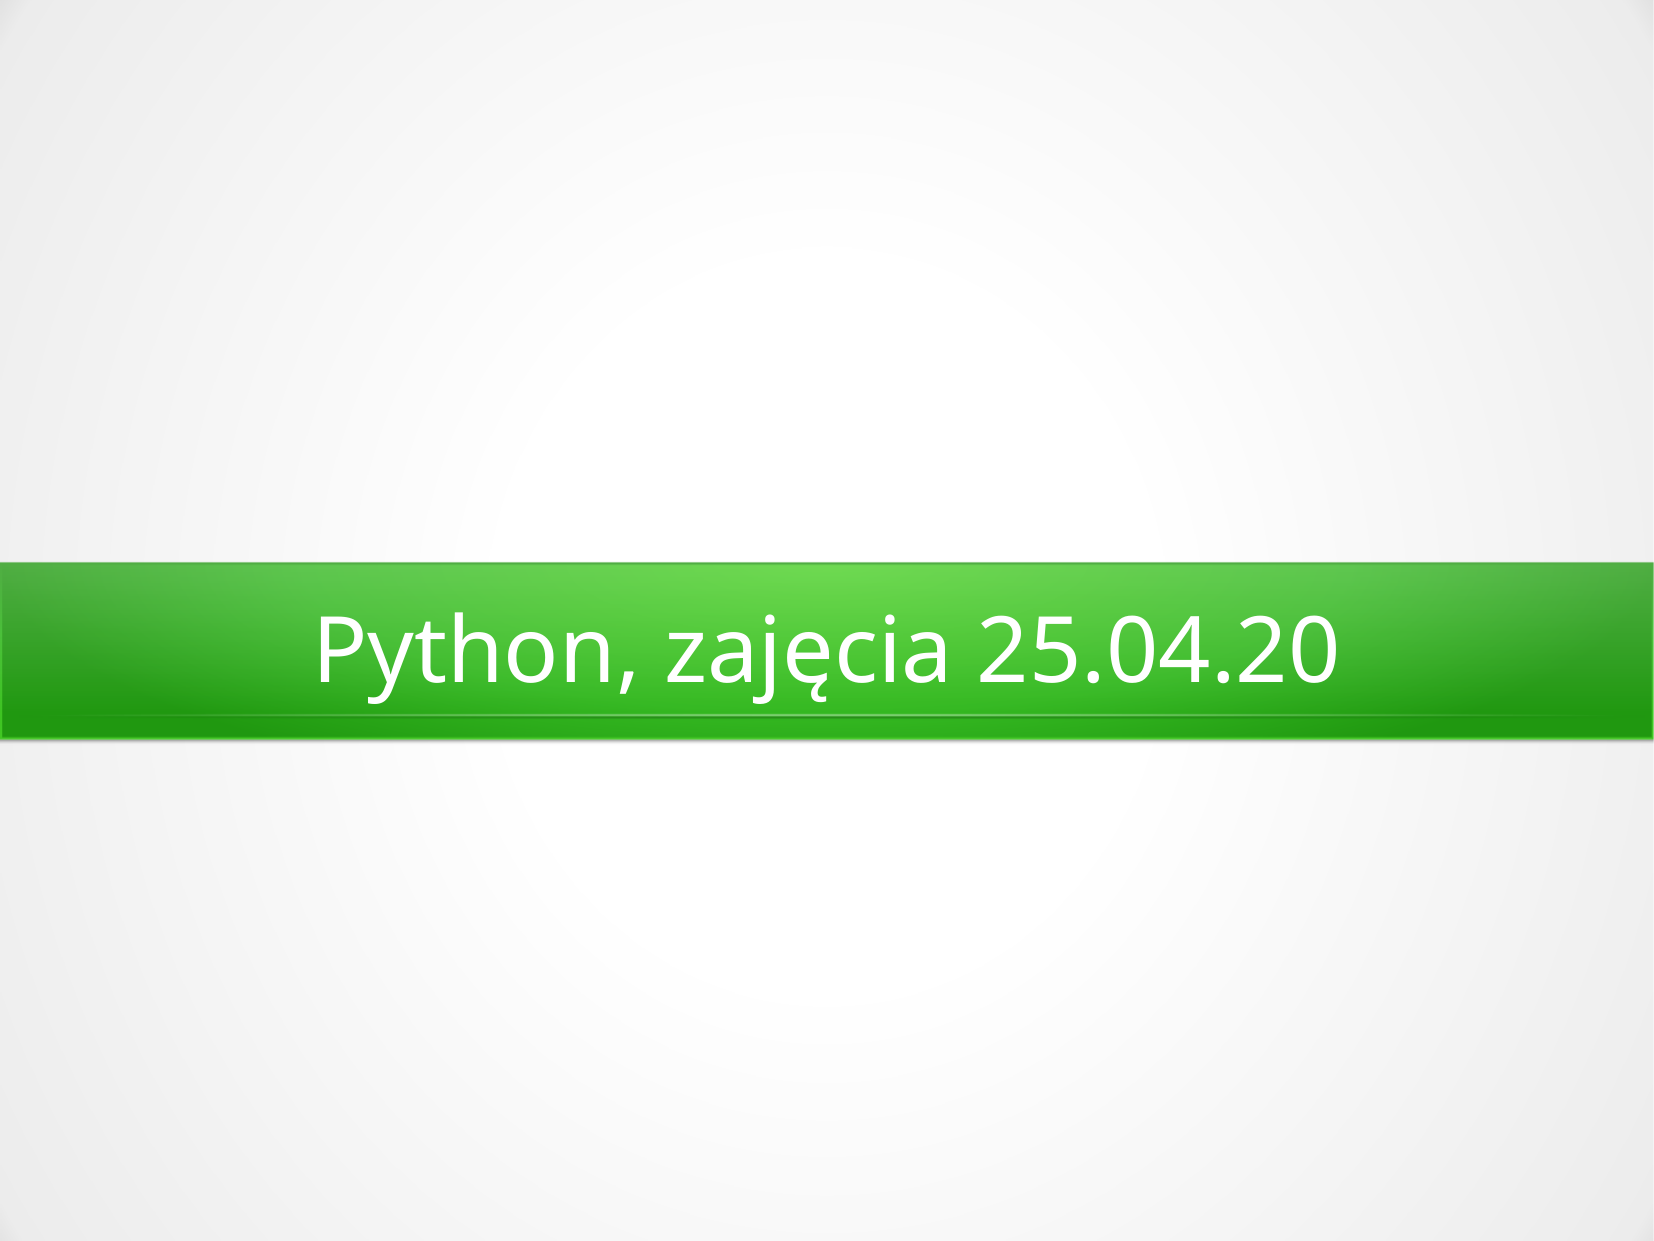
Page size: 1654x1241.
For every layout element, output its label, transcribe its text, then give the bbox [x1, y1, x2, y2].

picture [0, 0, 1654, 1241]
title Python, zajęcia 25.04.20 [82, 578, 1571, 715]
